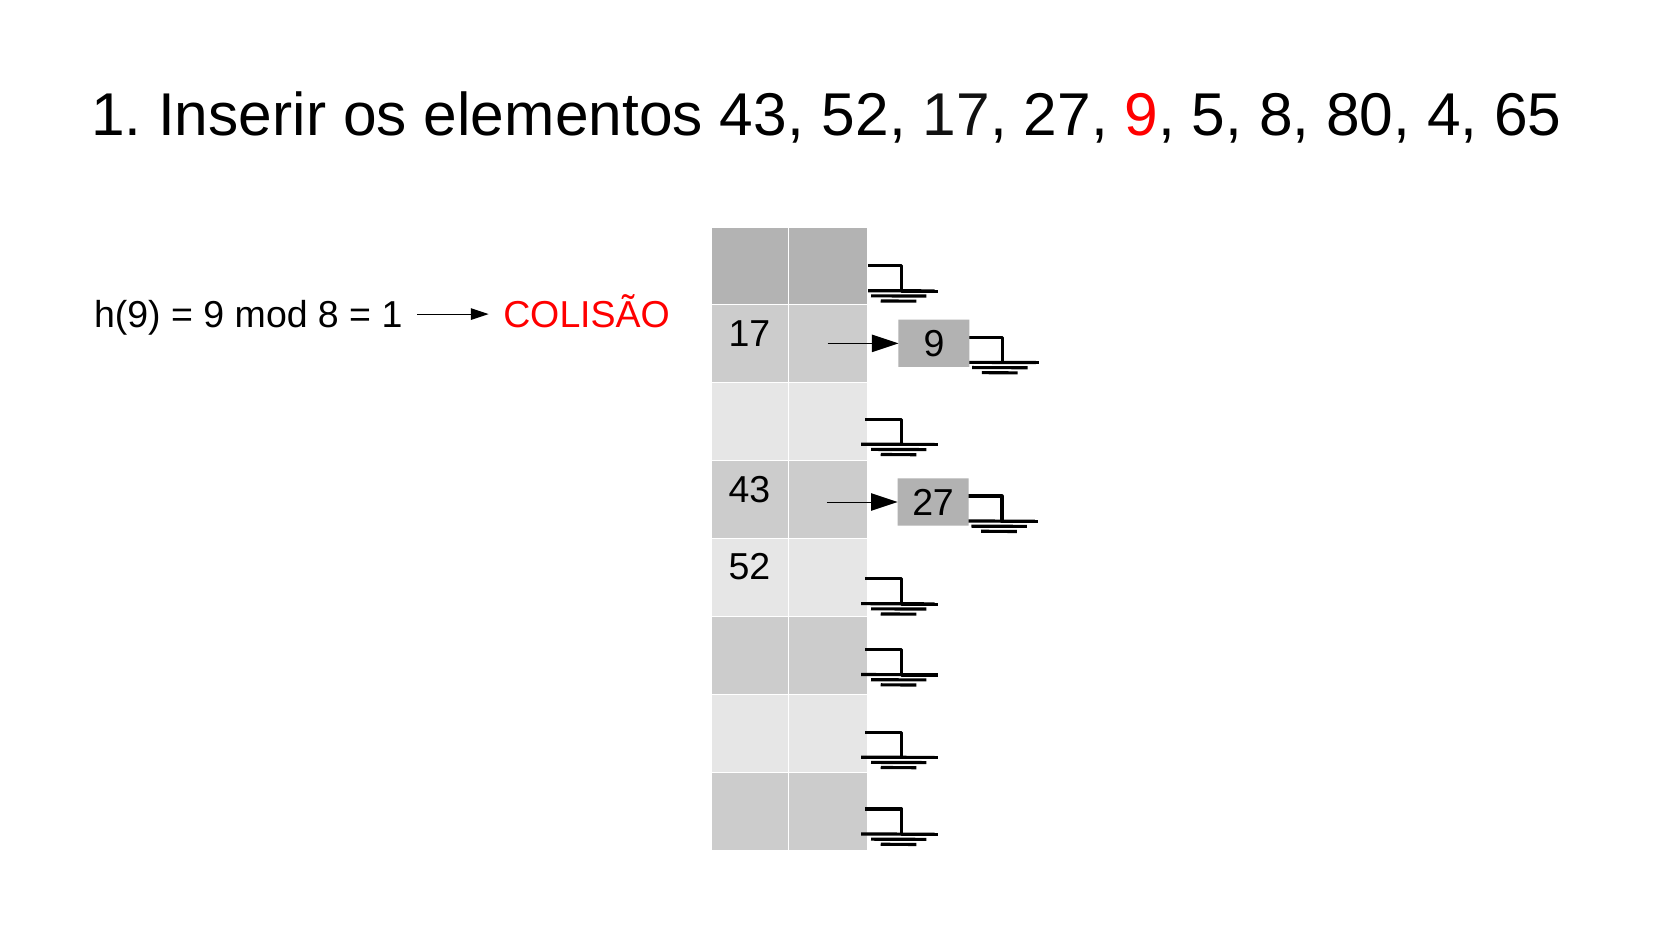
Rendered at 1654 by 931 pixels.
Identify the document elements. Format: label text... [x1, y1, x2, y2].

table_cell 43 [712, 461, 788, 538]
table_cell [712, 773, 788, 850]
table_cell [789, 617, 867, 694]
table_header [789, 228, 867, 304]
table_cell 52 [712, 539, 788, 616]
table_cell [712, 617, 788, 694]
title 1. Inserir os elementos 43, 52, 17, 27, 9, 5, 8, 80, 4, 65 [82, 37, 1571, 193]
text_box COLISÃO [488, 285, 686, 343]
text_box 9 [898, 319, 970, 367]
table_cell [789, 773, 867, 850]
table_cell [789, 461, 867, 538]
table_header [712, 228, 788, 304]
text_box h(9) = 9 mod 8 = 1 [79, 285, 418, 343]
table_cell [789, 695, 867, 772]
table_cell 17 [712, 305, 788, 382]
table_cell [712, 695, 788, 772]
text_box 27 [897, 478, 969, 526]
table_cell [712, 383, 788, 460]
table_cell [789, 383, 867, 460]
table_cell [789, 305, 867, 382]
table_cell [789, 539, 867, 616]
